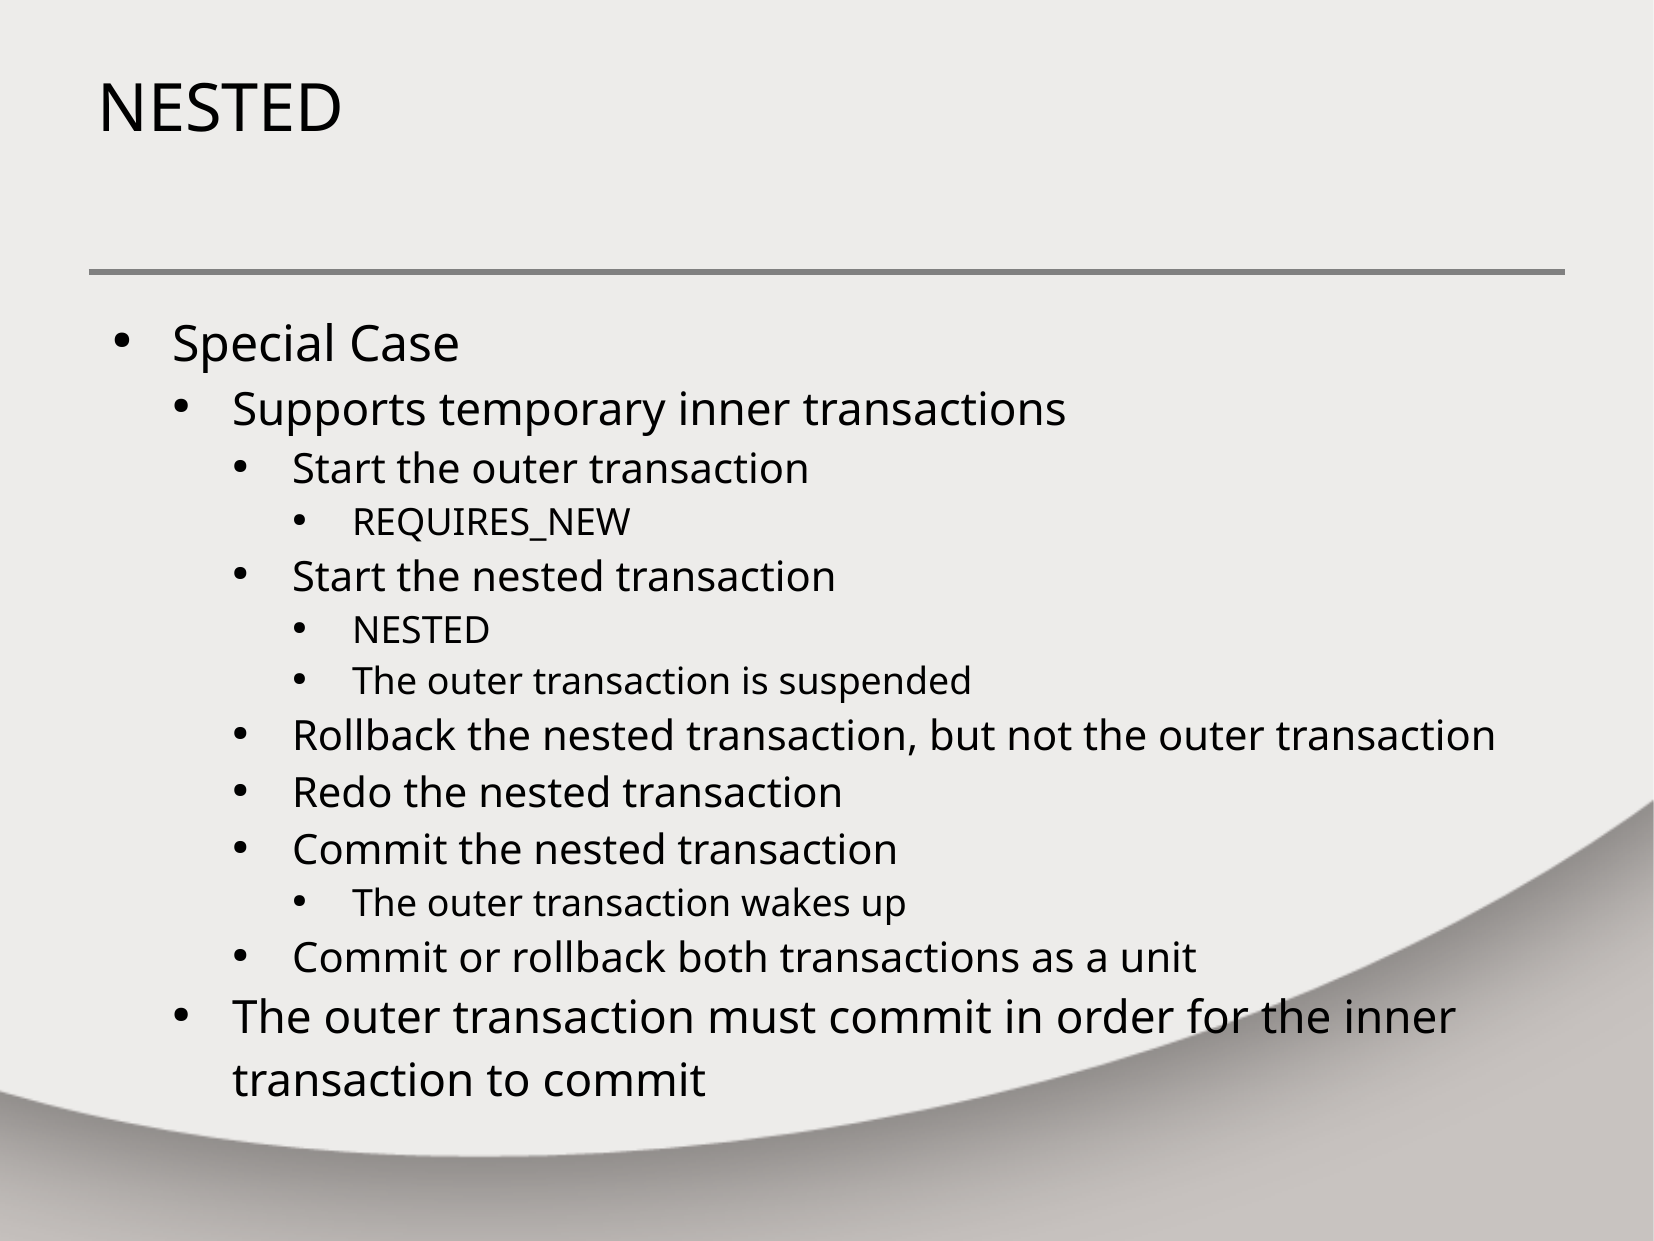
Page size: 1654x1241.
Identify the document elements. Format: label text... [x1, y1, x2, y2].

text_box Special Case Supports temporary inner transactions Start the outer transaction REQUIRES_NEW Start the nested transaction NESTED The outer transaction is suspended Rollback the nested transaction, but not the outer transaction Redo the nested transaction Commit the nested transaction The outer transaction wakes up Commit or rollback both transactions as a unit The outer transaction must commit in order for the inner transaction to commit [97, 300, 1560, 1163]
picture [0, 0, 1654, 1241]
title NESTED [97, 75, 1560, 226]
